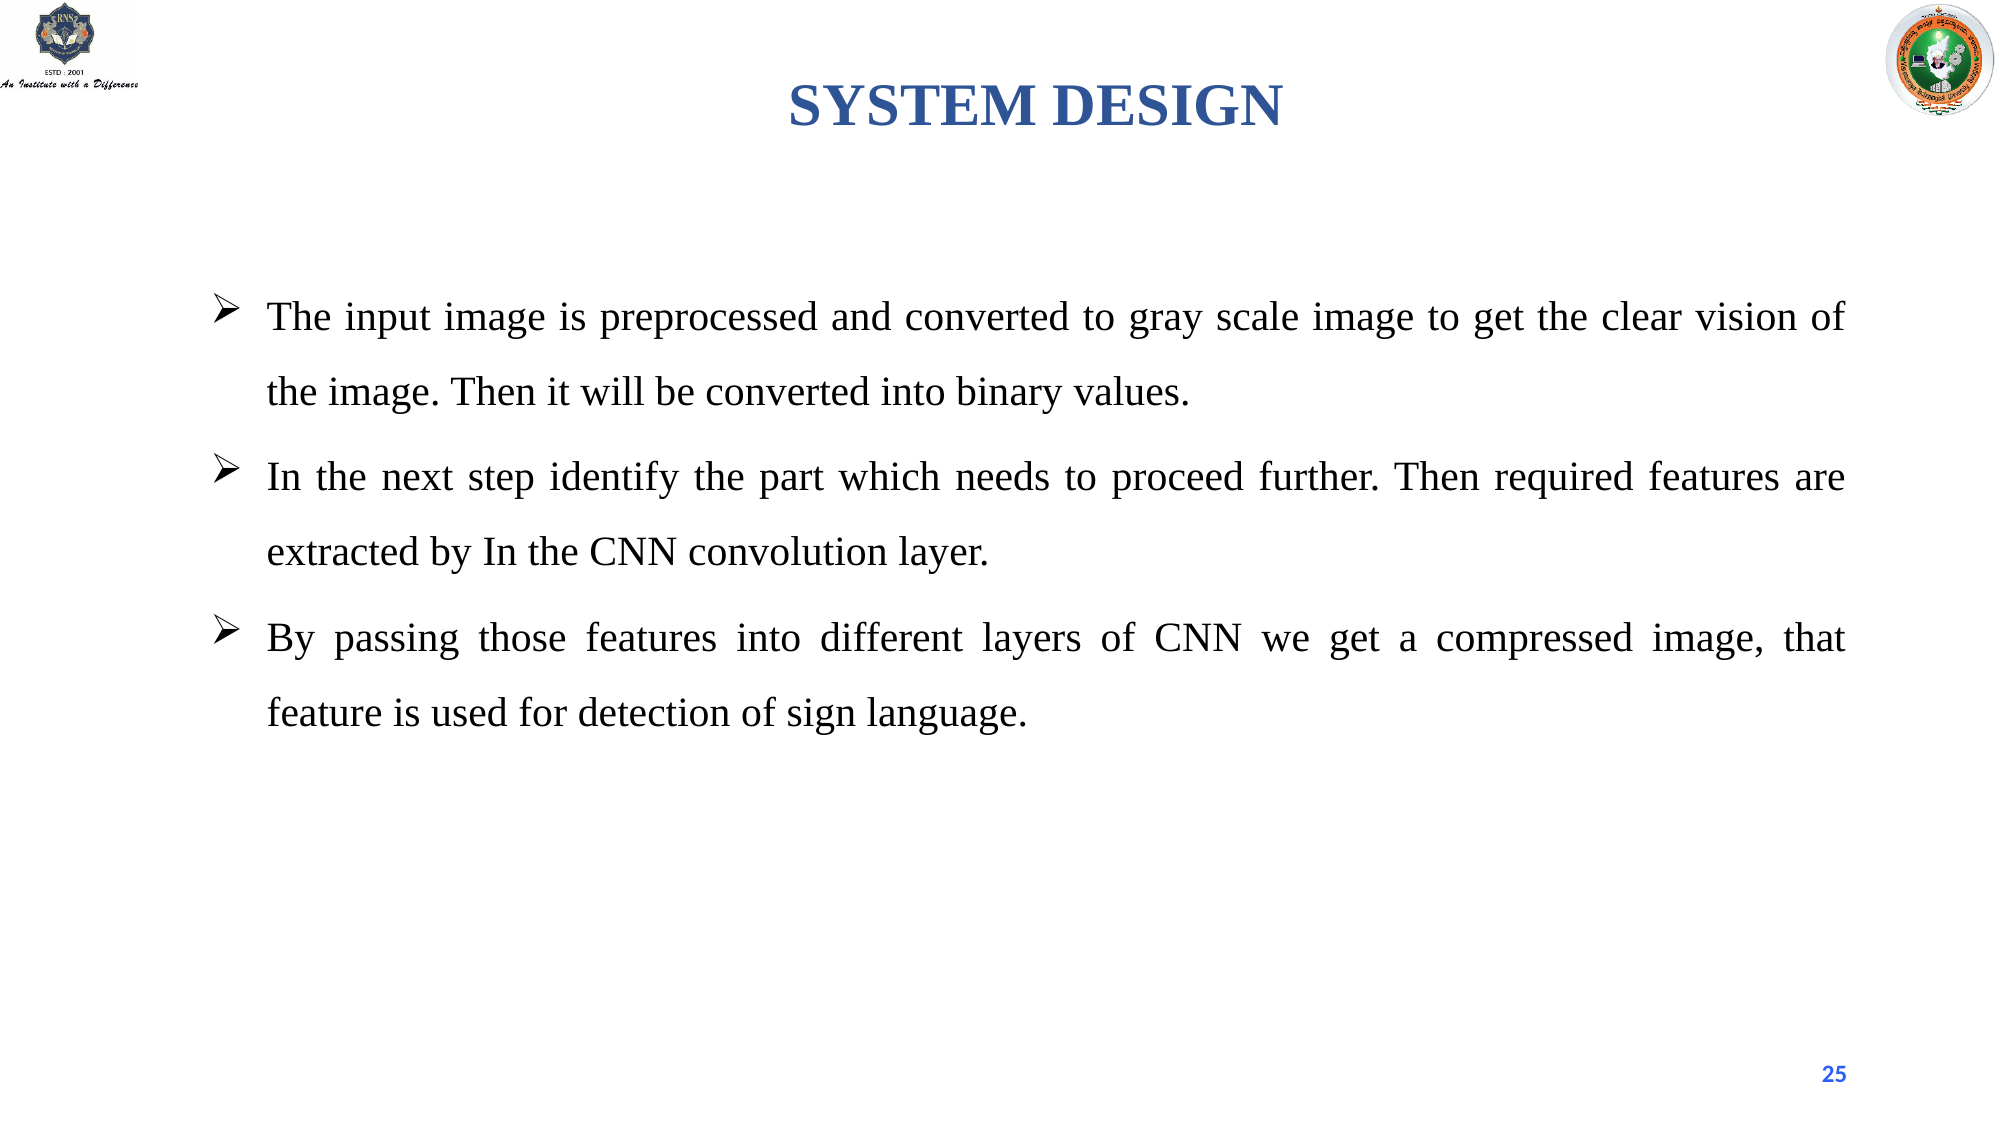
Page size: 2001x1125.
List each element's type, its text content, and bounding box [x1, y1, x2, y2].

list The input image is preprocessed and converted to gray scale image to get the clear vision of the image. Then it will be converted into binary values. In the next step identify the part which needs to proceed further. Then required features are extracted by In the CNN convolution layer. By passing those features into different layers of CNN we get a compressed image, that feature is used for detection of sign language. [26, 195, 1863, 1022]
picture [1882, 2, 1997, 117]
title System Design [137, 59, 1863, 174]
picture [0, 0, 138, 90]
slide_number <number> [1412, 1042, 1863, 1103]
